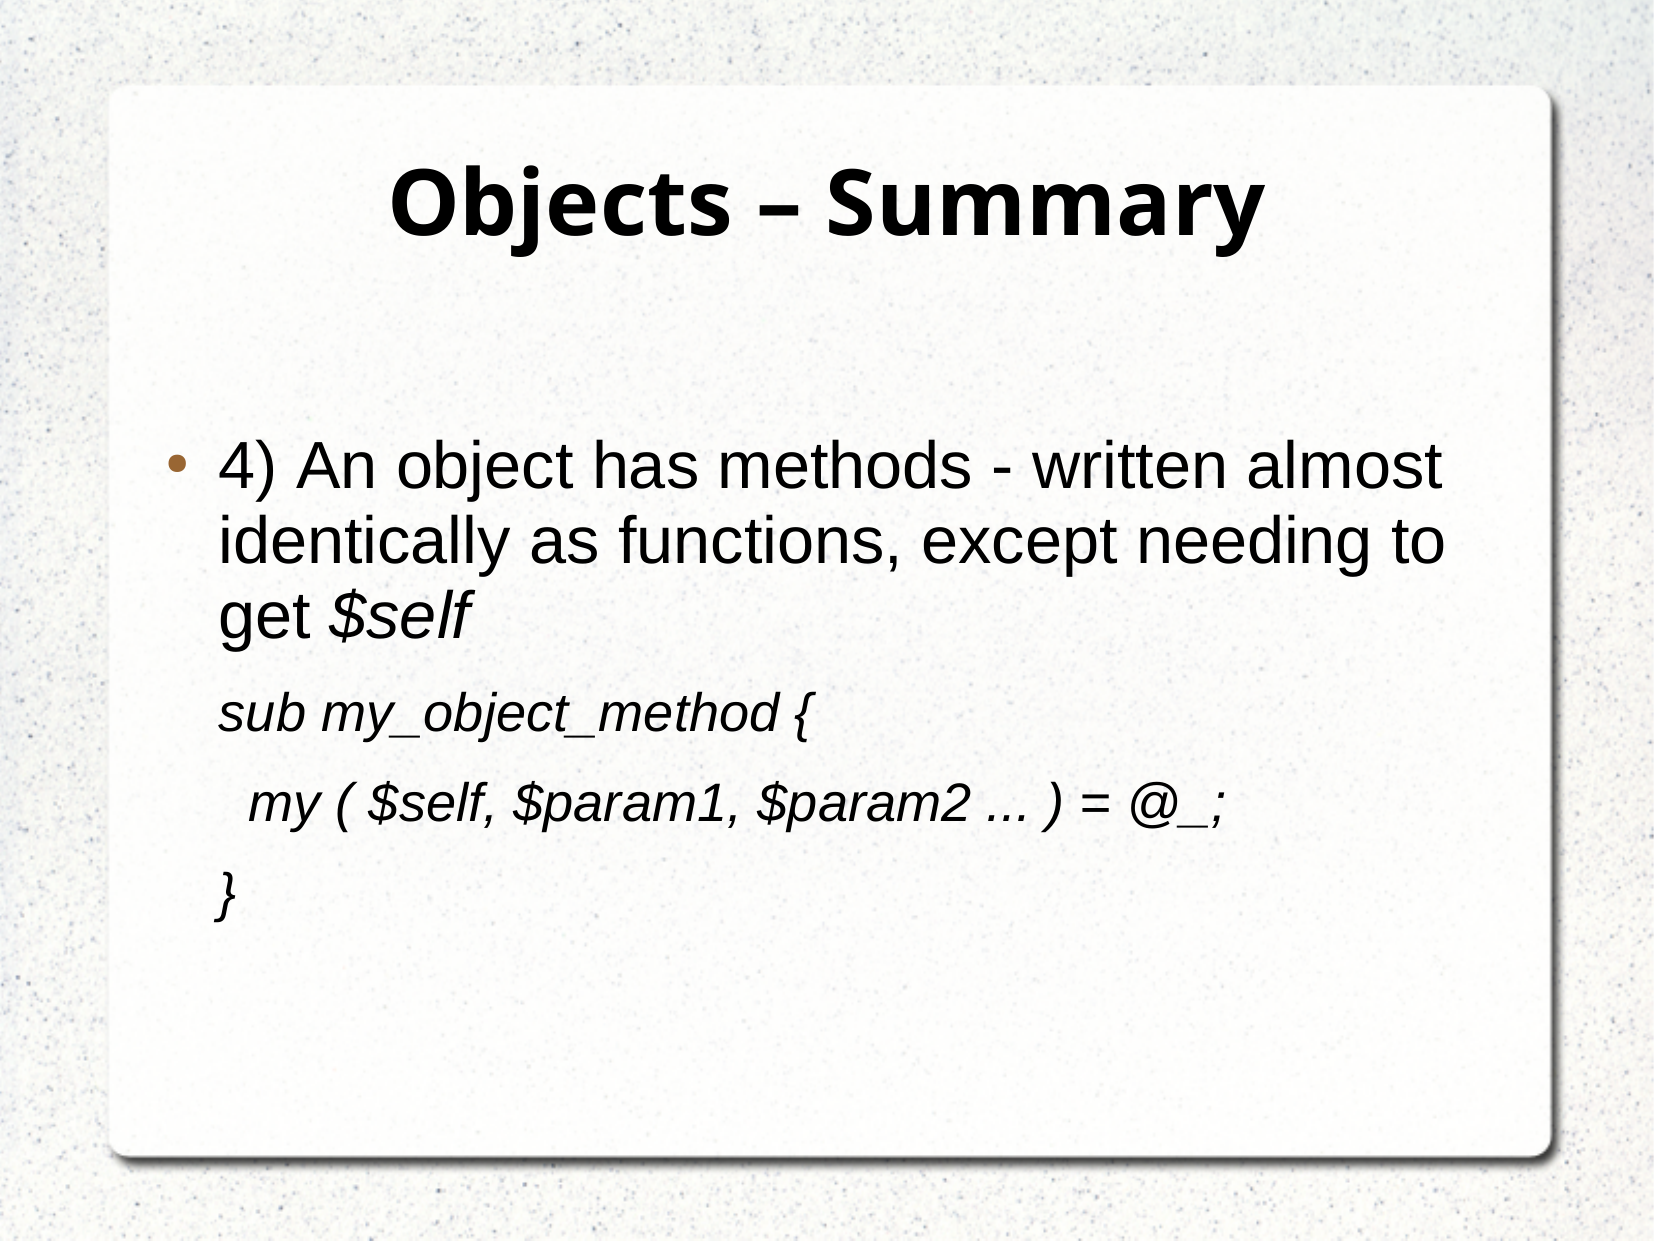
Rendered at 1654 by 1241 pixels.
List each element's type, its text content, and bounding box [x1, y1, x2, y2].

list 4) An object has methods - written almost identically as functions, except needing to get $self sub my_object_method { my ( $self, $param1, $param2 ... ) = @_; } [147, 428, 1506, 1063]
picture [0, 0, 1654, 1241]
title Objects – Summary [118, 96, 1536, 304]
